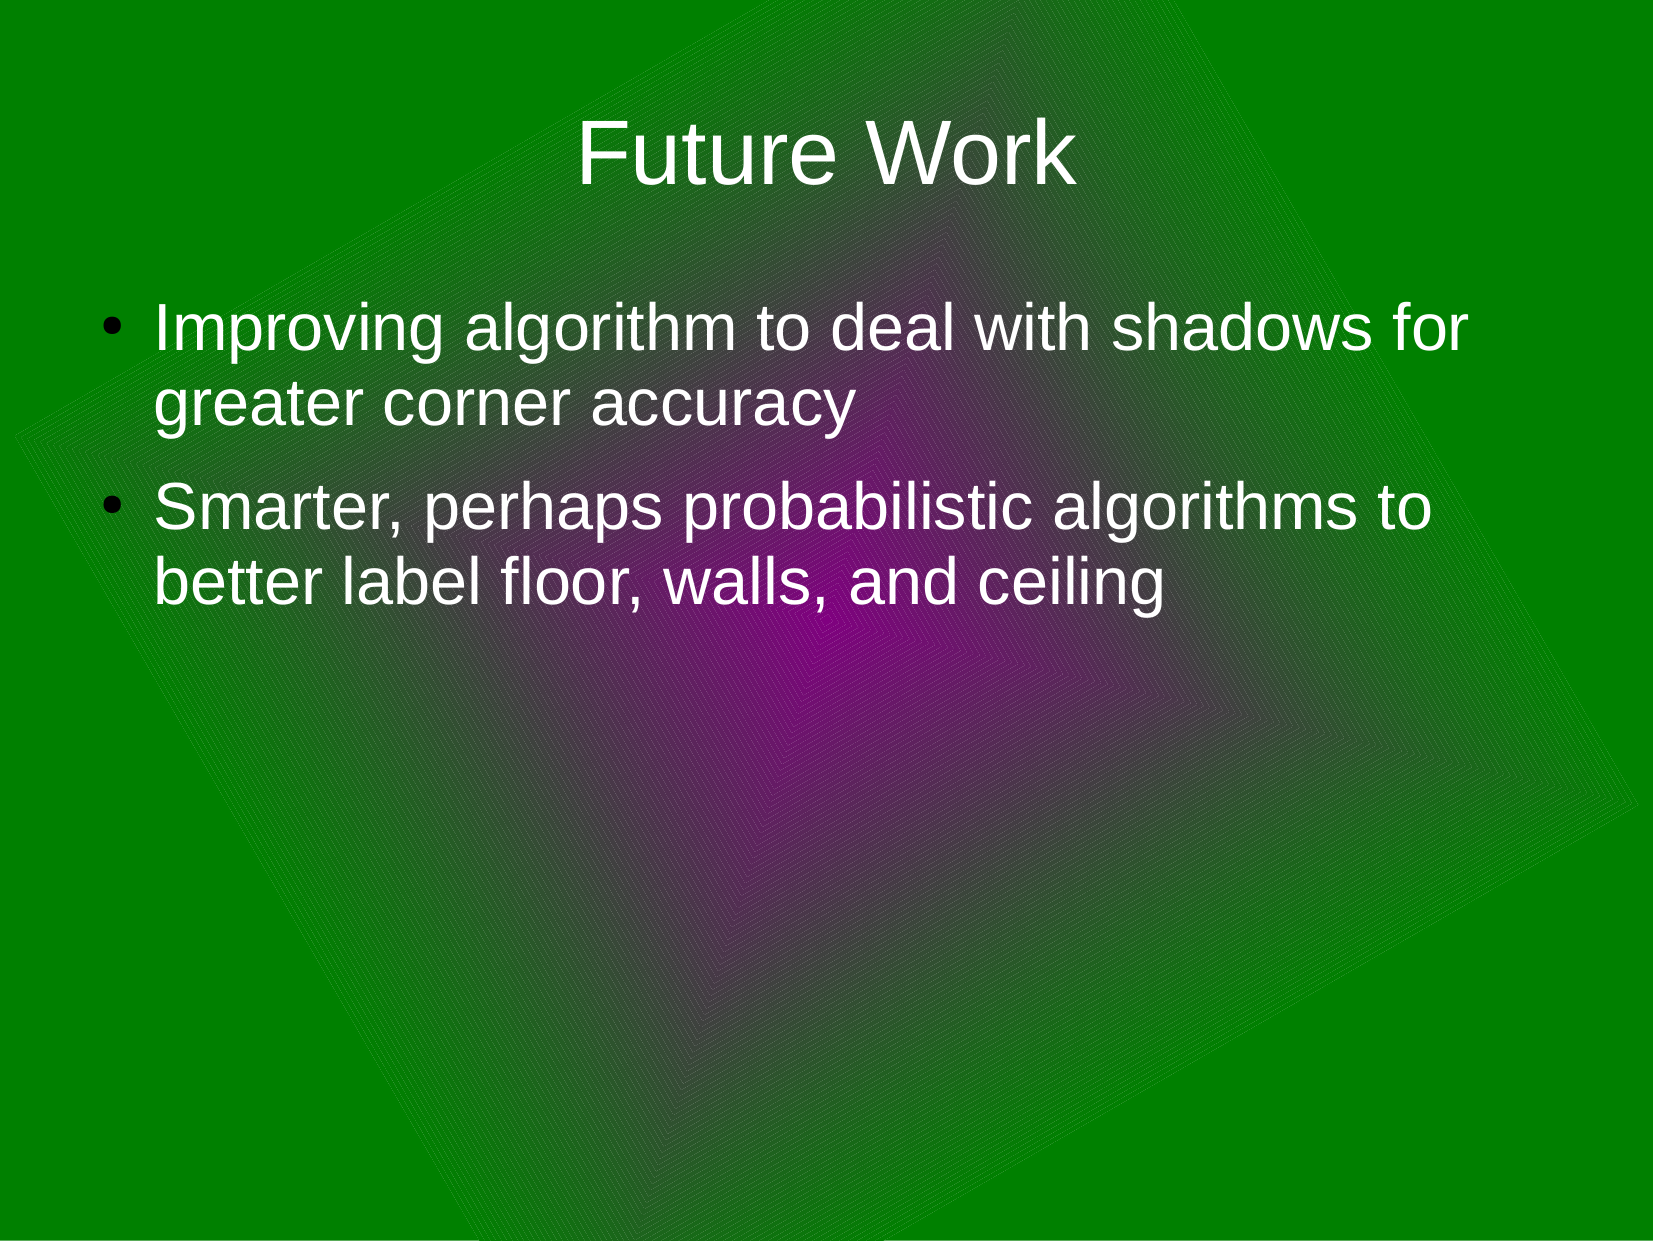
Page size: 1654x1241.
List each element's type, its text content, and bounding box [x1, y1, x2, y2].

title Future Work [82, 49, 1571, 257]
list Improving algorithm to deal with shadows for greater corner accuracy Smarter, perhaps probabilistic algorithms to better label floor, walls, and ceiling [82, 290, 1571, 1010]
